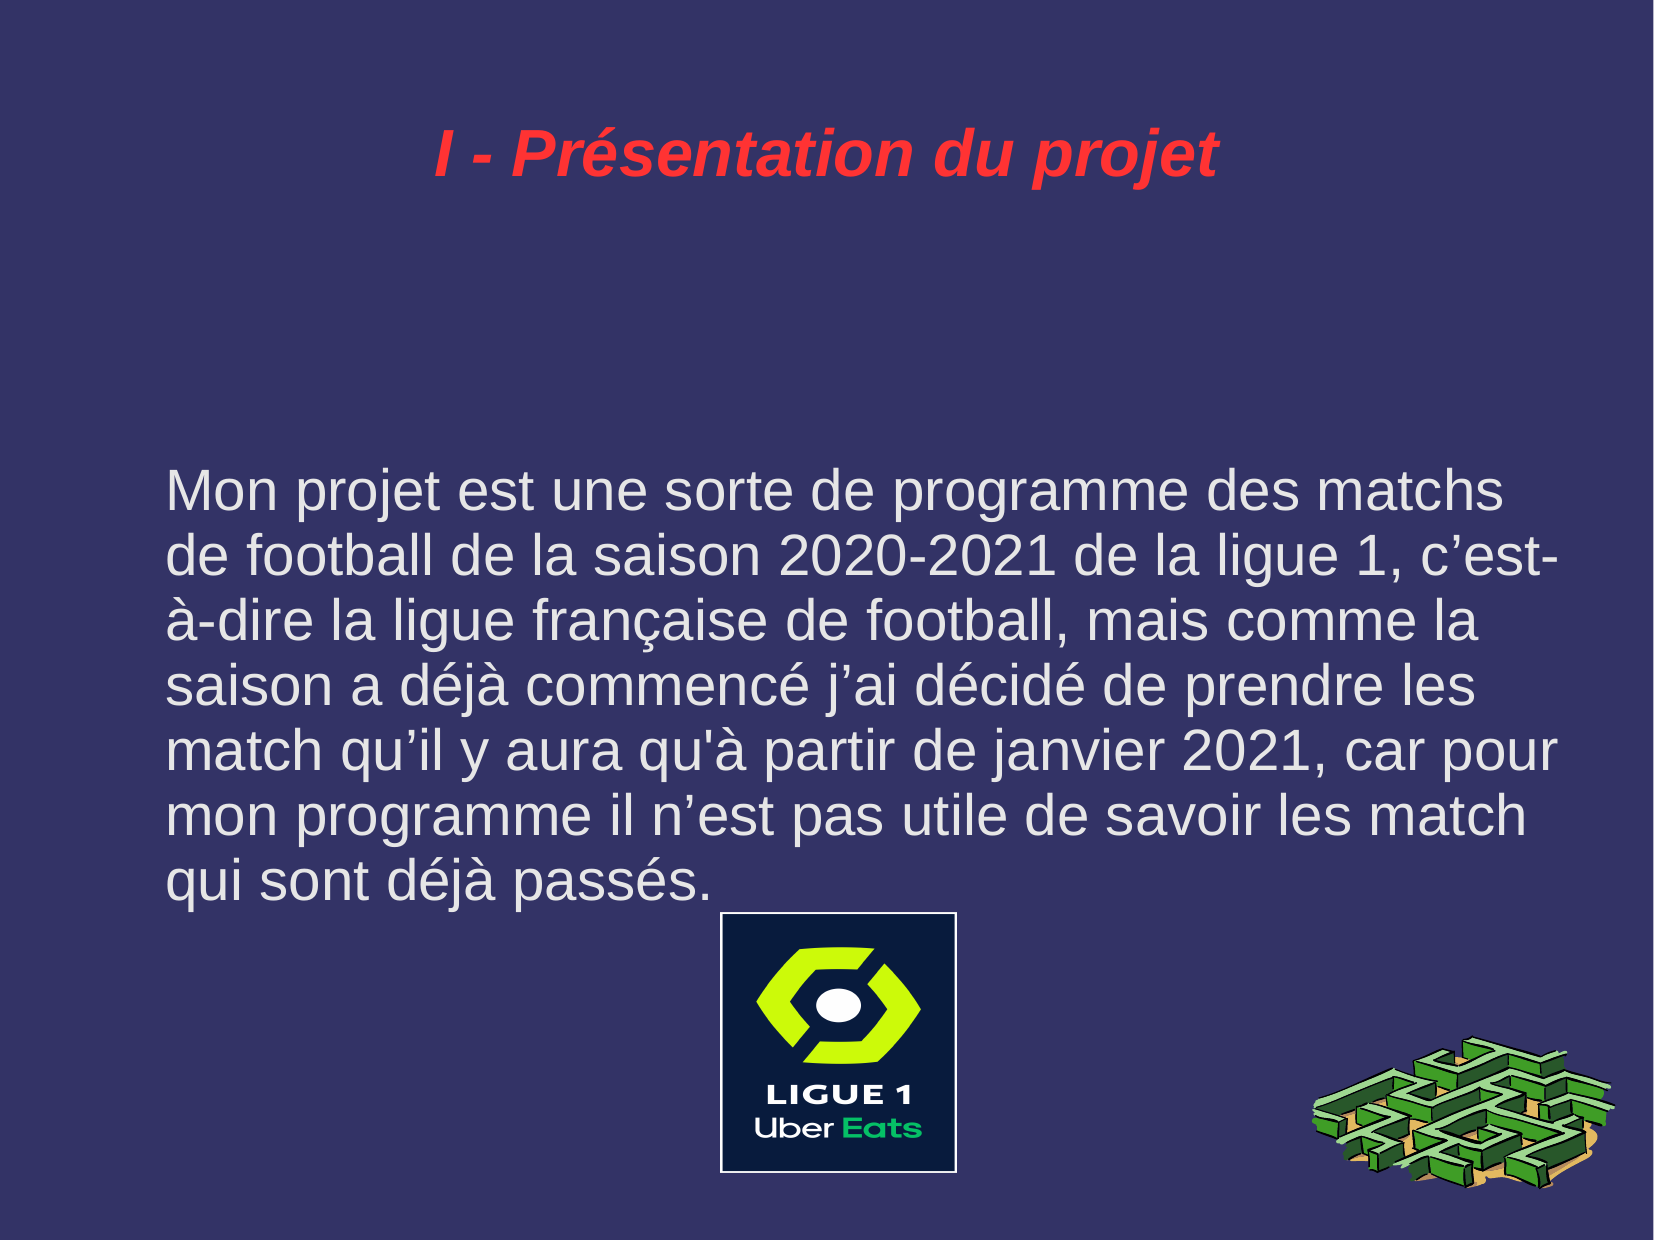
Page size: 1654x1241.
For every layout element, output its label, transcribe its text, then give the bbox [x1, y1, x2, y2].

title I - Présentation du projet [82, 49, 1571, 257]
picture [720, 912, 957, 1173]
list Mon projet est une sorte de programme des matchs de football de la saison 2020-2021 de la ligue 1, c’est-à-dire la ligue française de football, mais comme la saison a déjà commencé j’ai décidé de prendre les match qu’il y aura qu'à partir de janvier 2021, car pour mon programme il n’est pas utile de savoir les match qui sont déjà passés. [82, 290, 1571, 1109]
